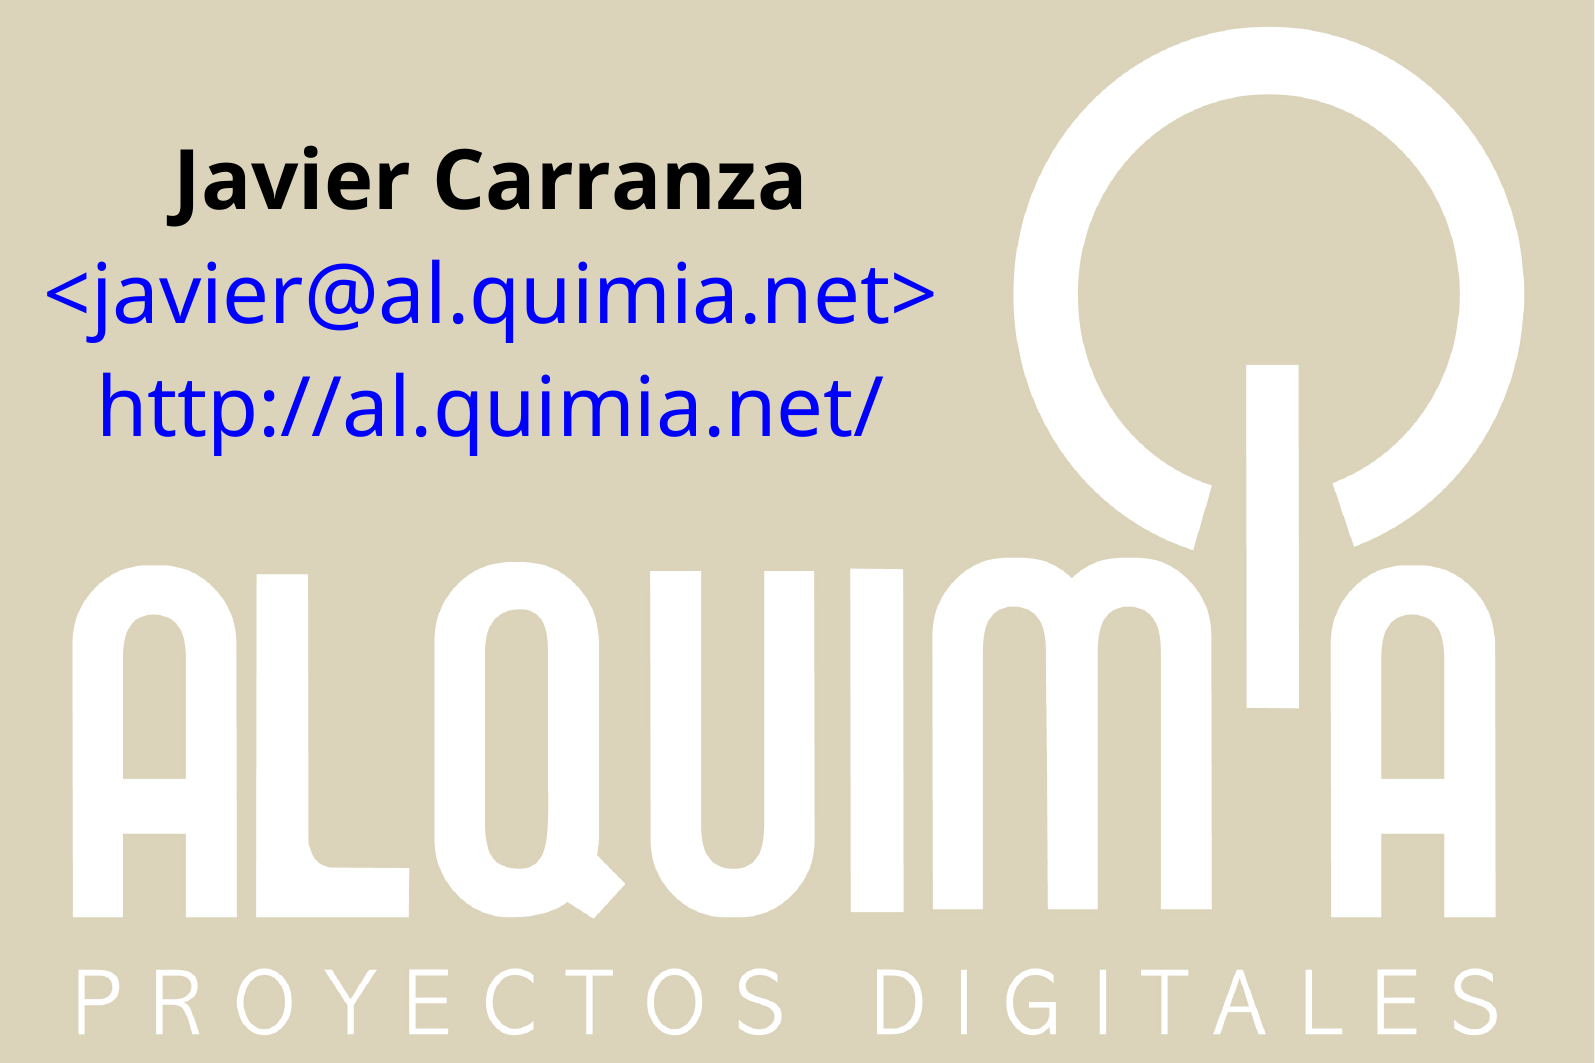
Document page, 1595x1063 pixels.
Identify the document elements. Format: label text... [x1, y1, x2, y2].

picture [0, 0, 1595, 1063]
text_box Javier Carranza <javier@al.quimia.net> http://al.quimia.net/ [0, 113, 1148, 548]
